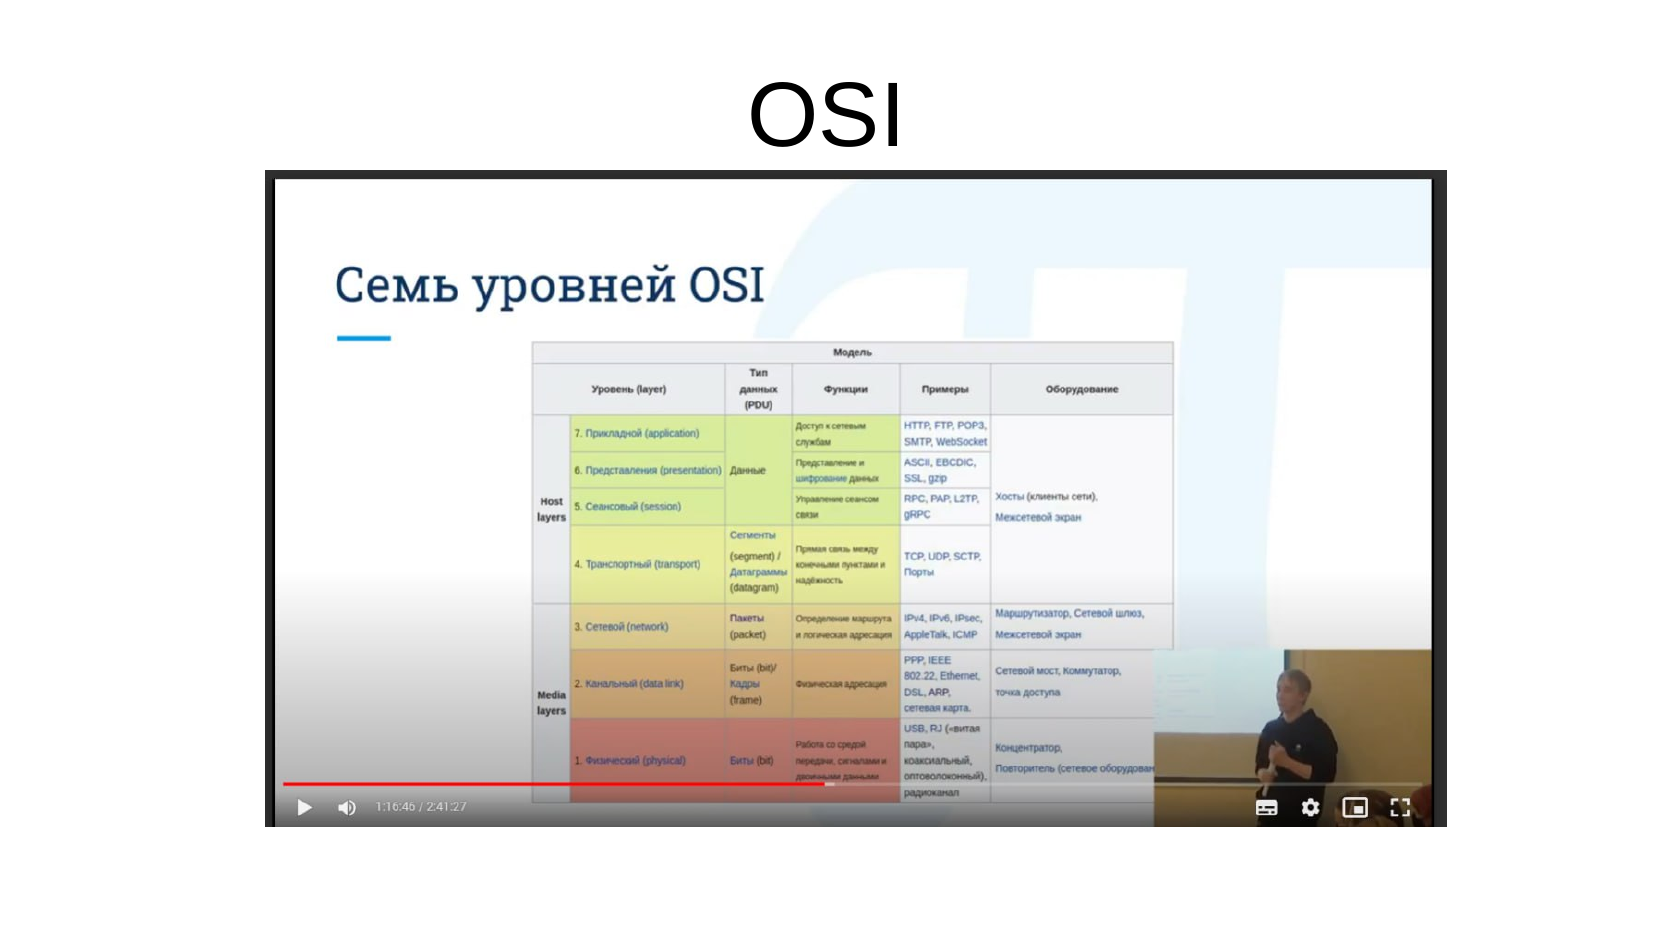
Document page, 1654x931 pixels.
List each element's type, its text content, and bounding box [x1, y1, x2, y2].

title OSI [82, 37, 1571, 193]
picture [265, 170, 1447, 827]
